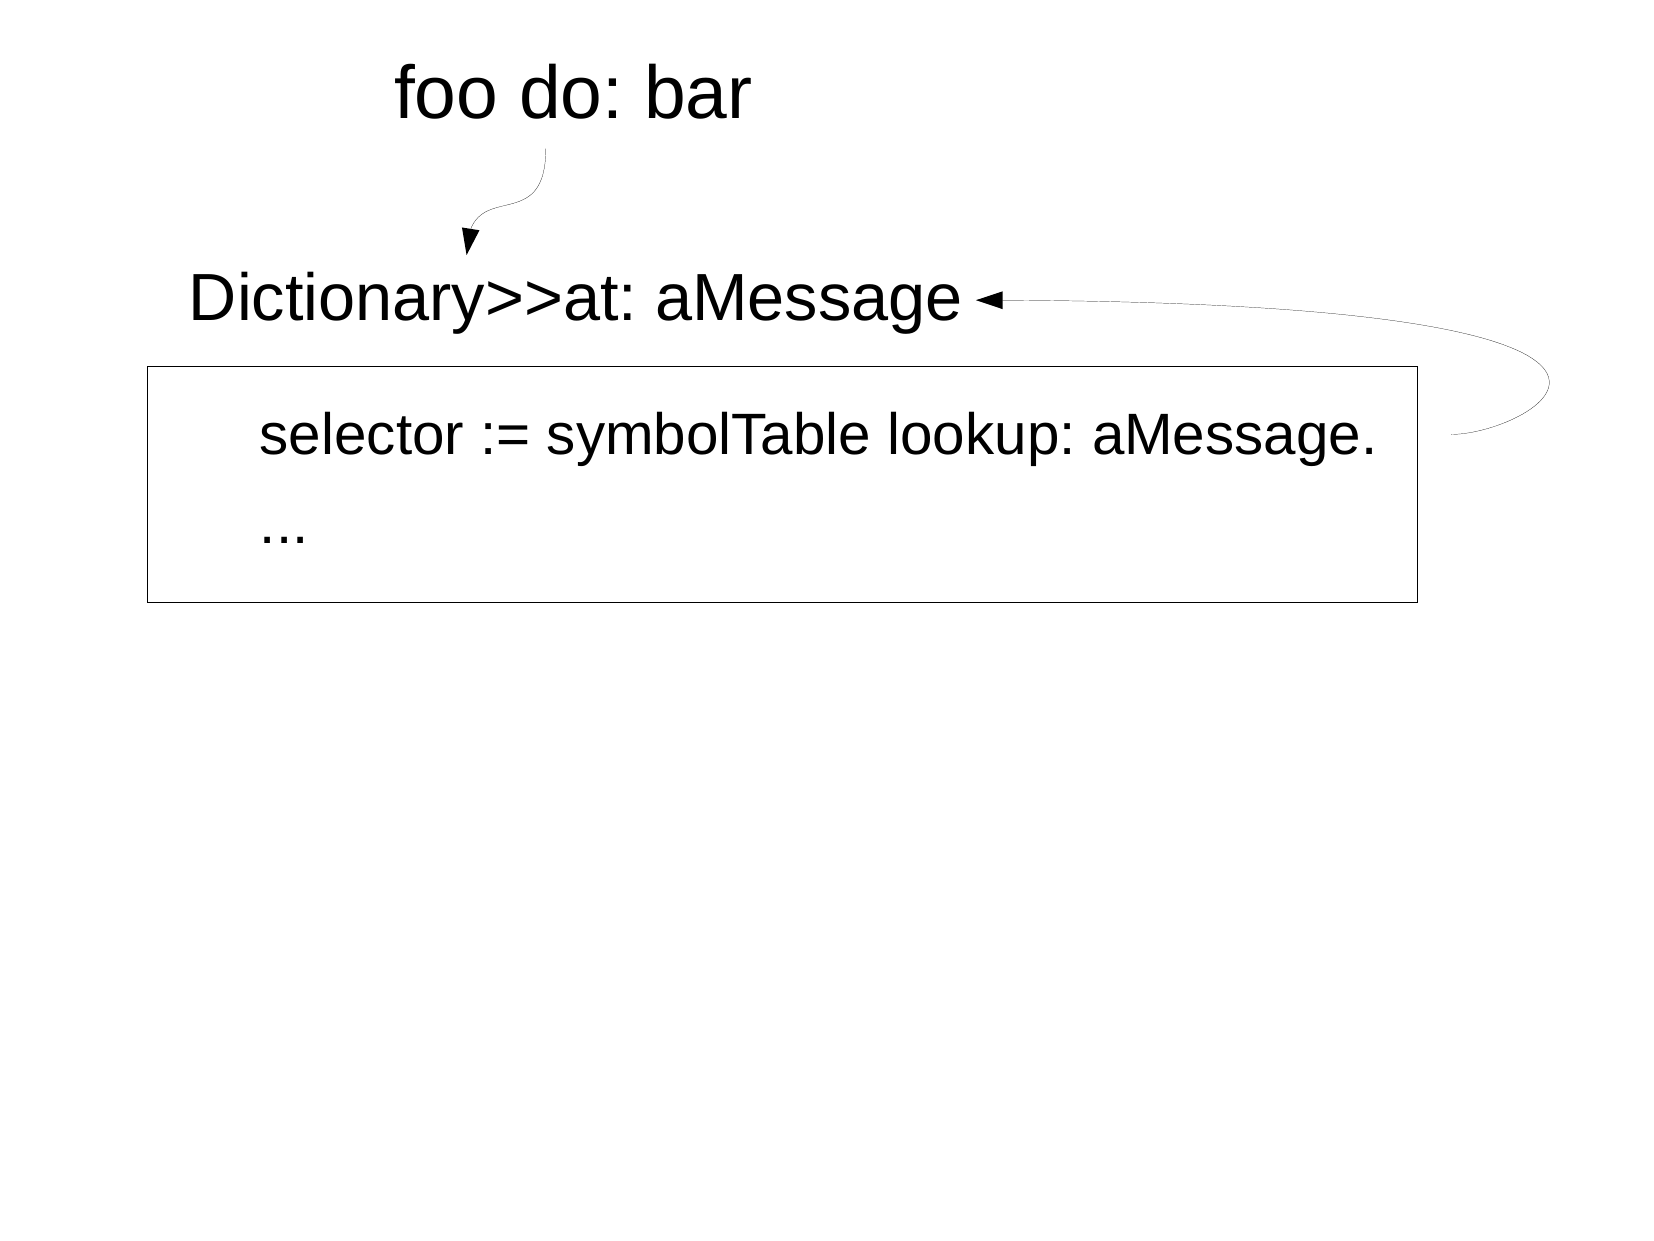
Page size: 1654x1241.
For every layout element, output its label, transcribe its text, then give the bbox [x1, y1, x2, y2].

list Dictionary>>at: aMessage selector := symbolTable lookup: aMessage. ... [118, 259, 1447, 621]
text_box foo do: bar [379, 42, 768, 142]
